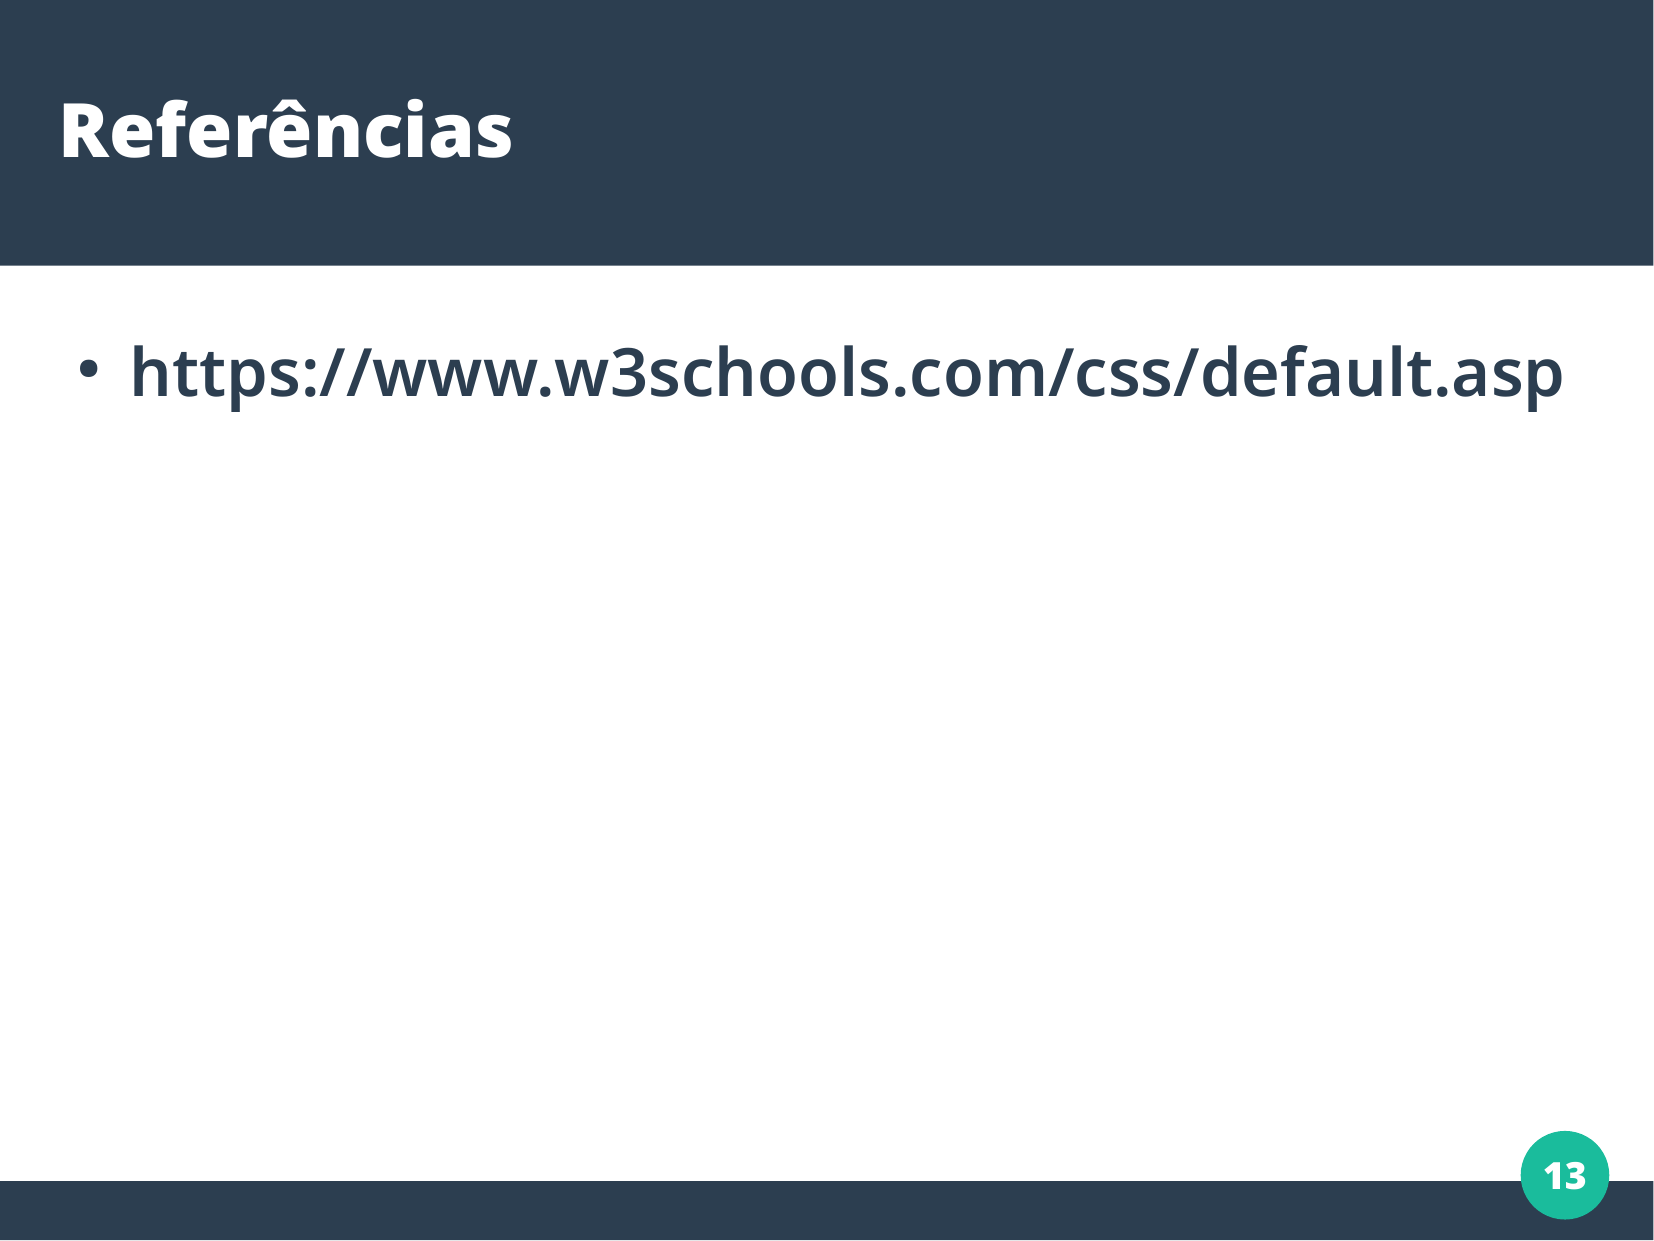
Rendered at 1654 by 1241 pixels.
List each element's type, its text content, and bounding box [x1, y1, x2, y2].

title Referências [59, 49, 1595, 207]
list https://www.w3schools.com/css/default.asp [59, 324, 1595, 1152]
